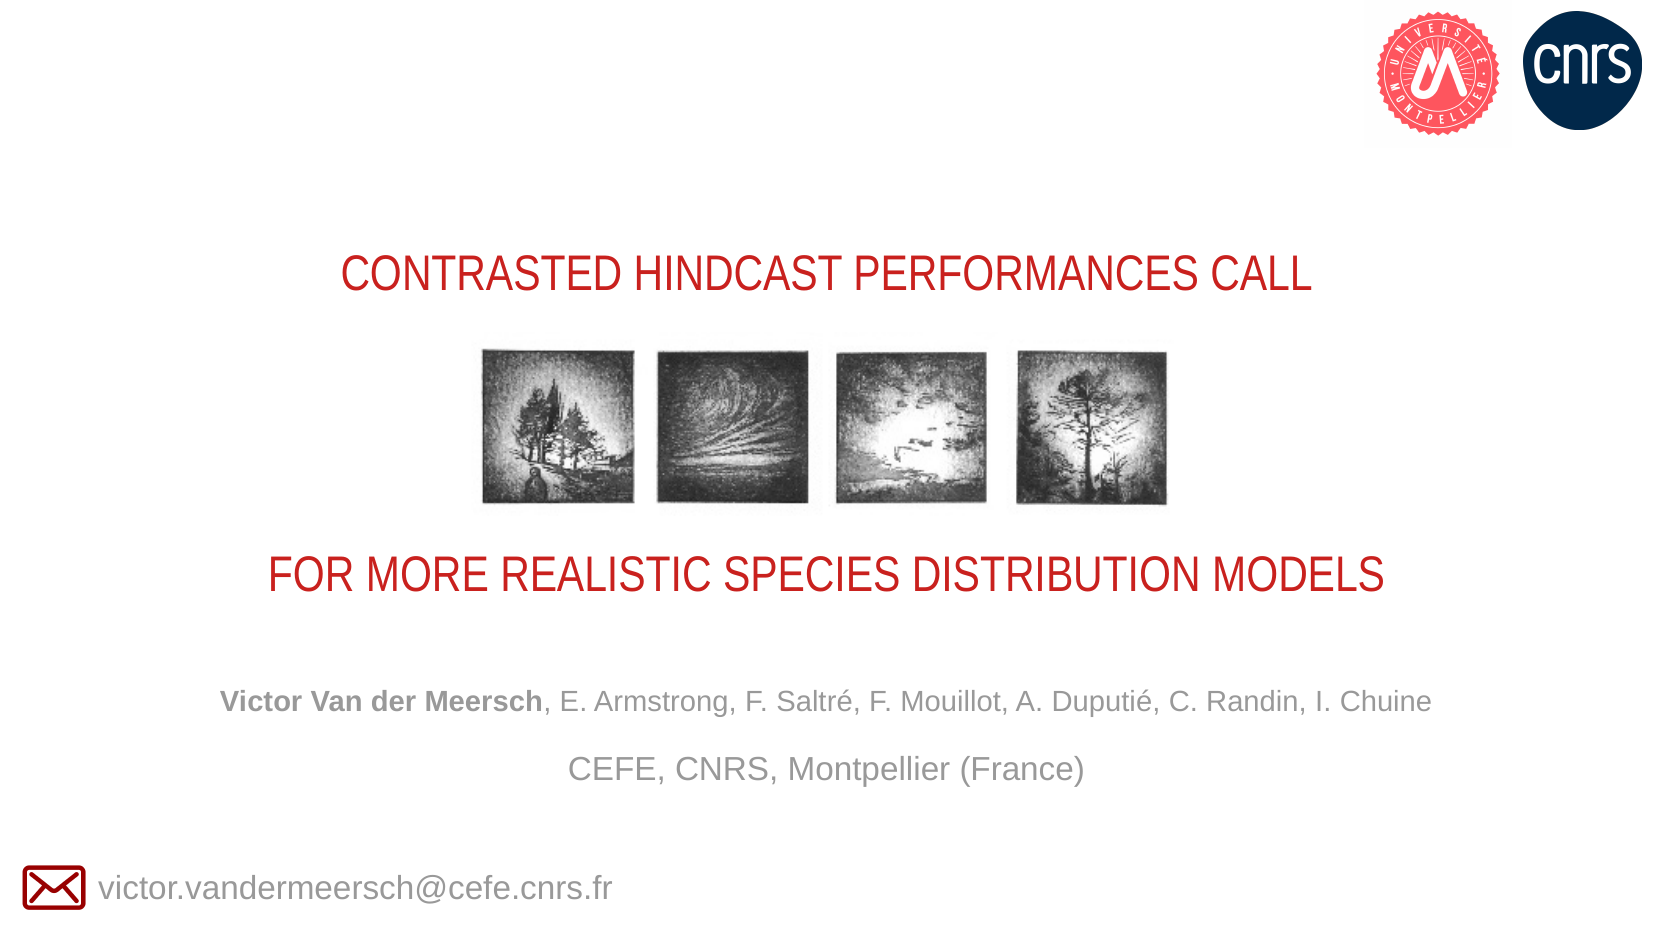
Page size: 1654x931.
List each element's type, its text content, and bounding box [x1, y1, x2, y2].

text_box Victor Van der Meersch, E. Armstrong, F. Saltré, F. Mouillot, A. Duputié, C. Randin, I. Chuine CEFE, CNRS, Montpellier (France) [118, 669, 1536, 804]
text_box victor.vandermeersch@cefe.cnrs.fr [83, 862, 686, 931]
text_box FOR MORE REALISTIC SPECIES DISTRIBUTION MODELS [236, 537, 1418, 610]
picture [458, 332, 1195, 516]
text_box CONTRASTED HINDCAST PERFORMANCES CALL [236, 236, 1418, 309]
picture [1364, 0, 1512, 148]
picture [1523, 11, 1642, 130]
picture [12, 862, 96, 915]
